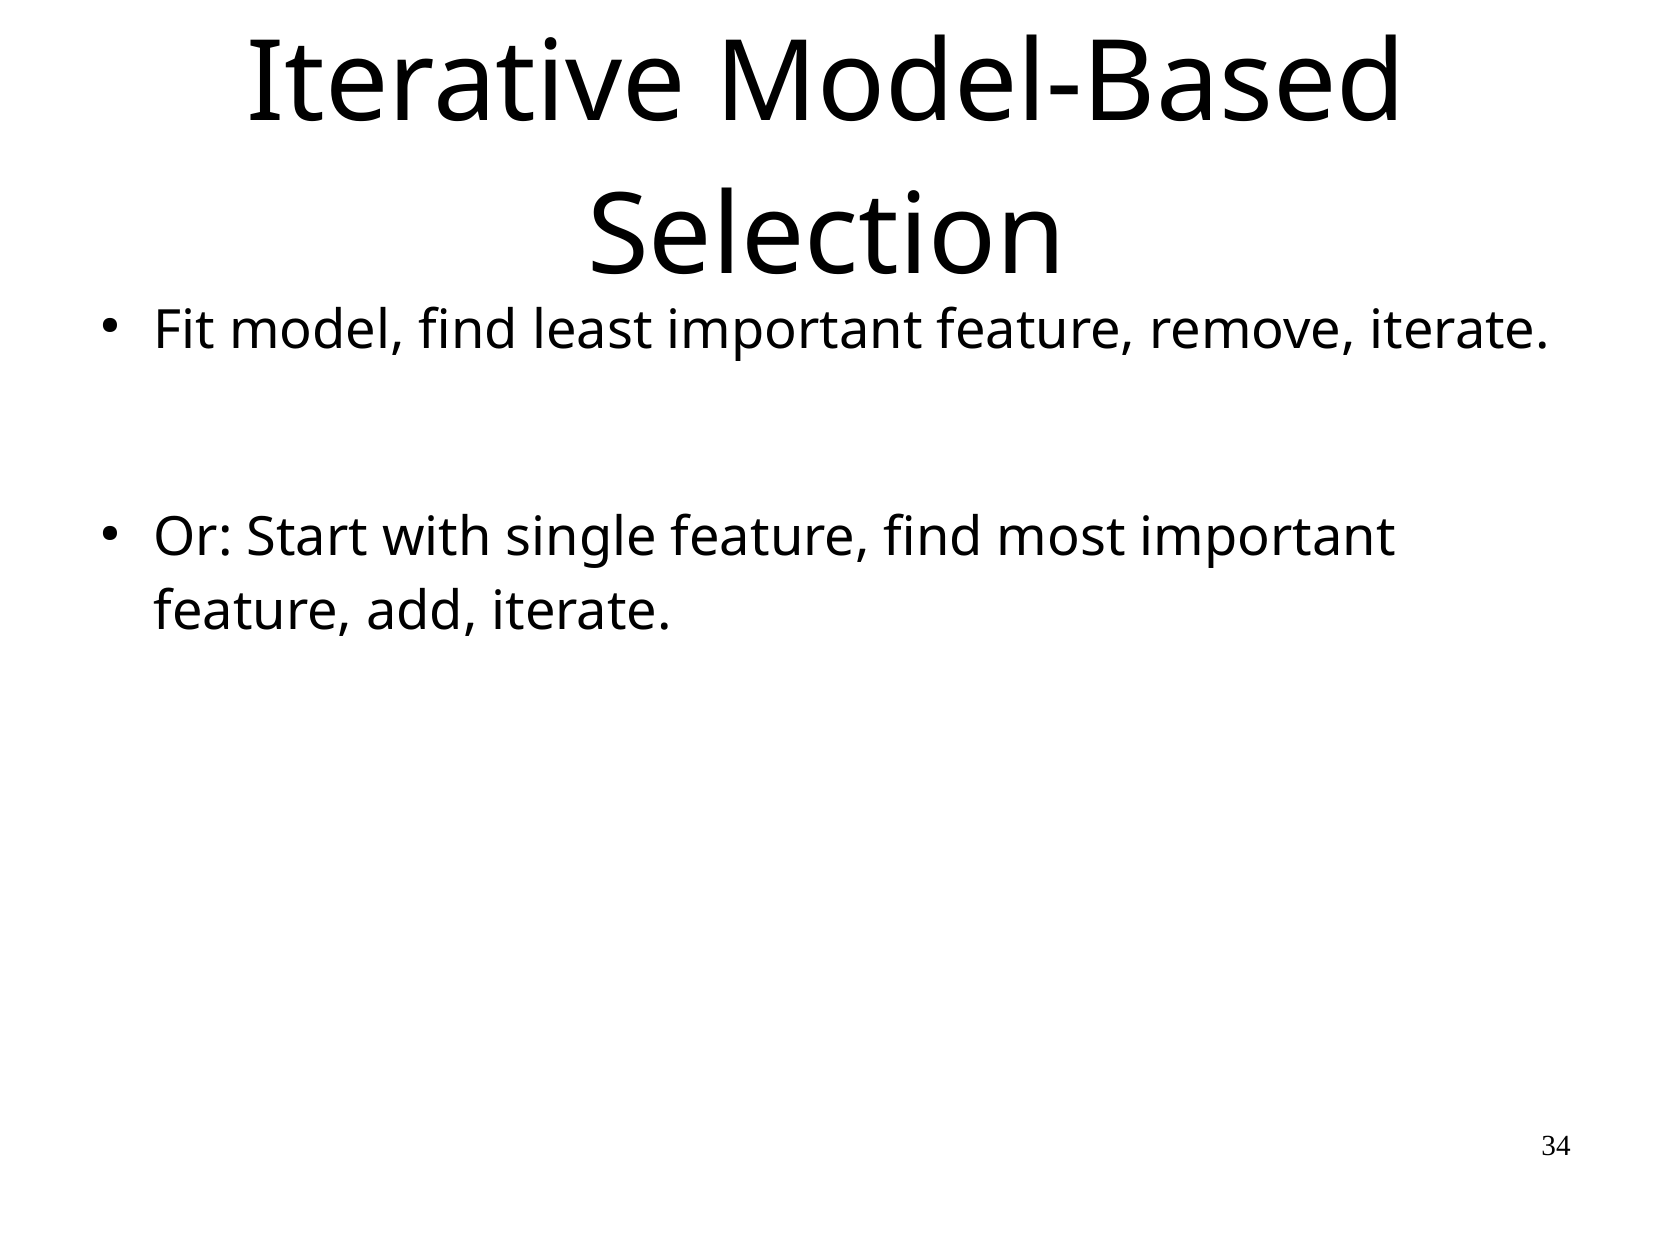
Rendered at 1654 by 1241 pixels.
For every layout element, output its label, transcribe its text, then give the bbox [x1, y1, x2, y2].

title Iterative Model-Based Selection [82, 49, 1571, 257]
list Fit model, find least important feature, remove, iterate. Or: Start with single feature, find most important feature, add, iterate. [82, 290, 1571, 1010]
